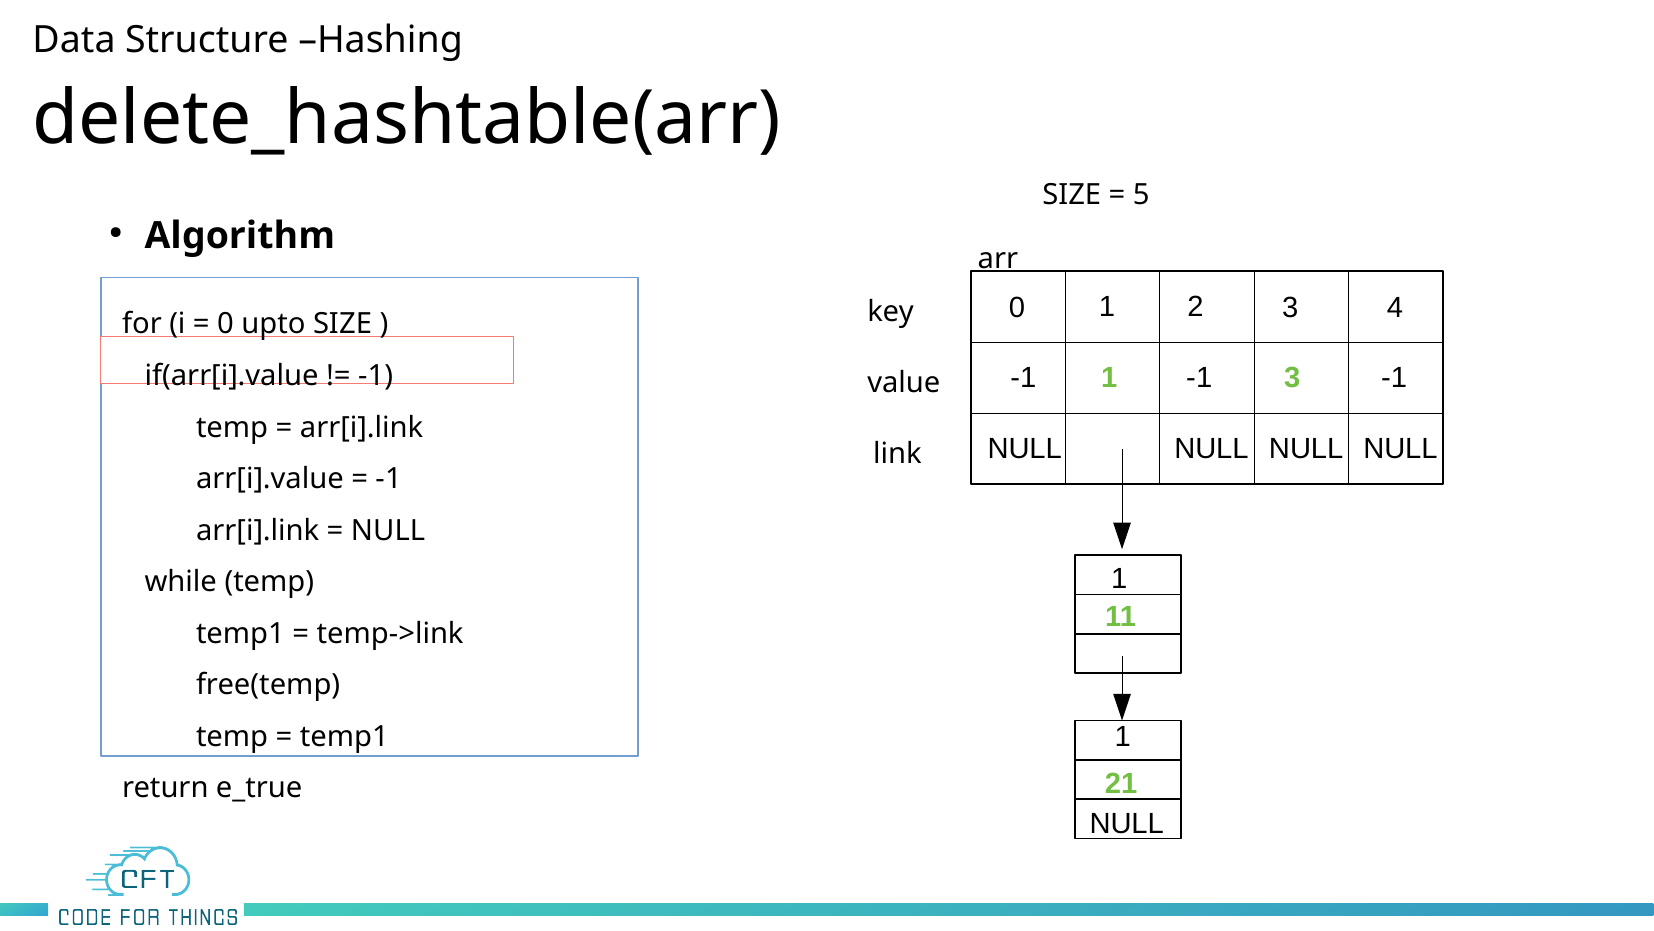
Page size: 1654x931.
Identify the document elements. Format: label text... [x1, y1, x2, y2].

text_box 1 [1096, 554, 1143, 592]
text_box [1066, 414, 1159, 484]
text_box [1255, 473, 1348, 484]
text_box [1349, 473, 1444, 484]
text_box for (i = 0 upto SIZE ) if(arr[i].value != -1) temp = arr[i].link arr[i].value = -1 arr[i].link = NULL while (temp) temp1 = temp->link free(temp) temp = temp1 return e_true [107, 295, 851, 886]
title Data Structure –Hashing delete_hashtable(arr) [32, 12, 1630, 166]
text_box [1255, 414, 1348, 424]
text_box NULL [1348, 424, 1453, 473]
text_box -1 [1171, 353, 1228, 402]
text_box arr [963, 230, 1141, 280]
text_box [1349, 343, 1444, 413]
text_box [1160, 473, 1254, 484]
text_box 21 [1090, 759, 1170, 808]
text_box [1160, 343, 1254, 413]
text_box [1255, 343, 1348, 413]
text_box 2 [1172, 282, 1219, 331]
text_box [1018, 343, 1065, 413]
text_box SIZE = 5 [1027, 166, 1205, 216]
text_box [1349, 414, 1444, 424]
text_box 1 [1086, 353, 1142, 402]
text_box value [852, 353, 1018, 437]
text_box [1074, 555, 1182, 674]
text_box [1160, 271, 1254, 342]
text_box [1066, 343, 1159, 413]
text_box NULL [1074, 799, 1179, 847]
text_box Algorithm [94, 200, 886, 269]
text_box -1 [995, 353, 1052, 402]
text_box 1 [1084, 282, 1131, 331]
text_box 4 [1372, 283, 1419, 331]
text_box [1066, 271, 1159, 342]
text_box [970, 280, 1065, 342]
text_box [100, 277, 638, 756]
text_box [1143, 555, 1182, 592]
text_box 3 [1267, 283, 1314, 331]
text_box 0 [994, 283, 1041, 332]
picture [59, 846, 237, 925]
text_box 11 [1090, 592, 1199, 640]
text_box 3 [1269, 353, 1325, 402]
text_box [970, 473, 1065, 484]
text_box link [858, 424, 1004, 474]
text_box [1146, 720, 1182, 839]
text_box 1 [1099, 712, 1146, 759]
text_box [1018, 414, 1065, 424]
text_box NULL [1159, 424, 1254, 473]
text_box NULL [1254, 424, 1348, 473]
text_box key [852, 283, 1018, 353]
text_box [1160, 414, 1254, 424]
text_box -1 [1366, 353, 1422, 402]
text_box [1074, 720, 1099, 799]
text_box NULL [972, 424, 1077, 473]
text_box [1349, 271, 1444, 342]
text_box [1255, 271, 1348, 342]
